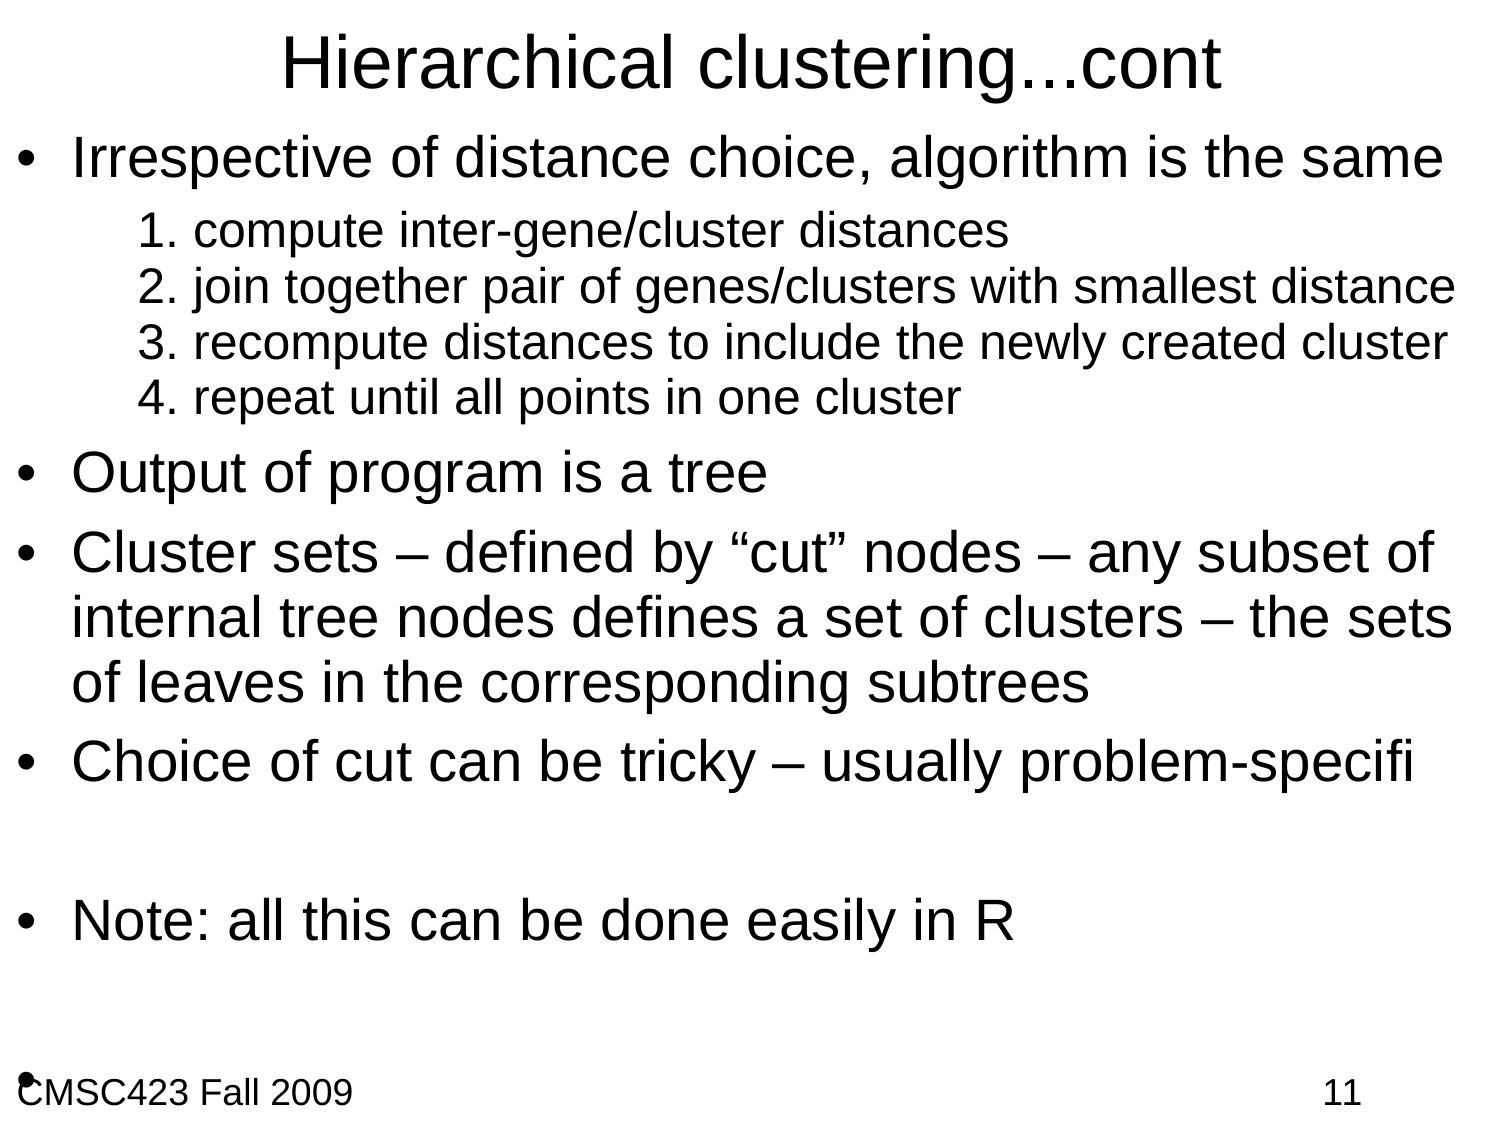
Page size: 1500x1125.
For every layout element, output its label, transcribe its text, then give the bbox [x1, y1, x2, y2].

list Irrespective of distance choice, algorithm is the same 1. compute inter-gene/cluster distances 2. join together pair of genes/clusters with smallest distance 3. recompute distances to include the newly created cluster 4. repeat until all points in one cluster Output of program is a tree Cluster sets – defined by “cut” nodes – any subset of internal tree nodes defines a set of clusters – the sets of leaves in the corresponding subtrees Choice of cut can be tricky – usually problem-specifi Note: all this can be done easily in R [16, 124, 1485, 1110]
title Hierarchical clustering...cont [19, 9, 1485, 116]
